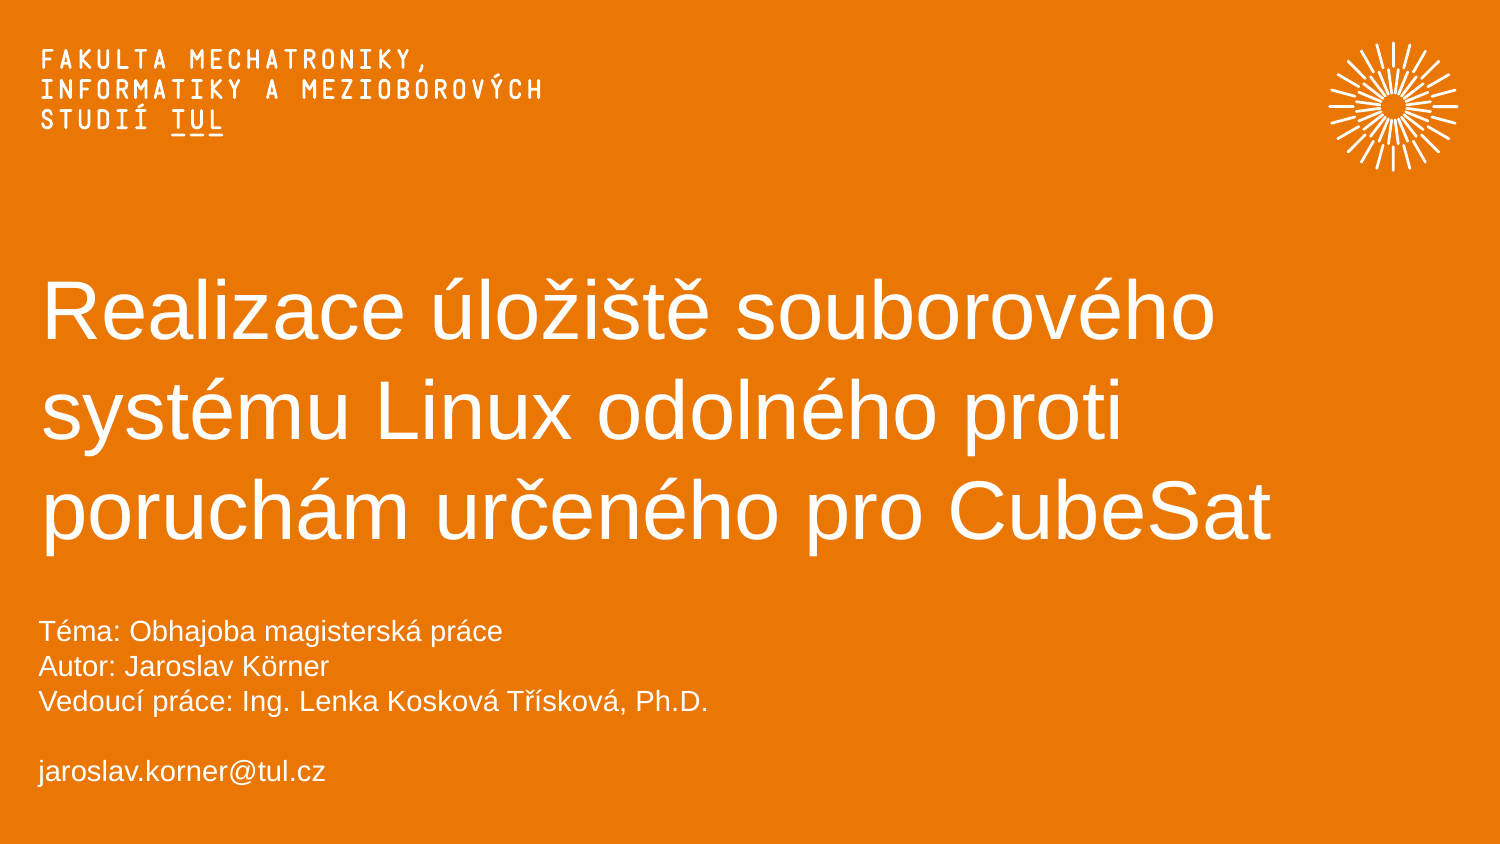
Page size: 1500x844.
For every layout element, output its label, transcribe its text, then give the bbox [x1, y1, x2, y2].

list Téma: Obhajoba magisterská práce Autor: Jaroslav Körner Vedoucí práce: Ing. Lenka Kosková Třísková, Ph.D. jaroslav.korner@tul.cz [19, 602, 1260, 803]
title Realizace úložiště souborového systému Linux odolného proti poruchám určeného pro CubeSat [41, 241, 1418, 514]
